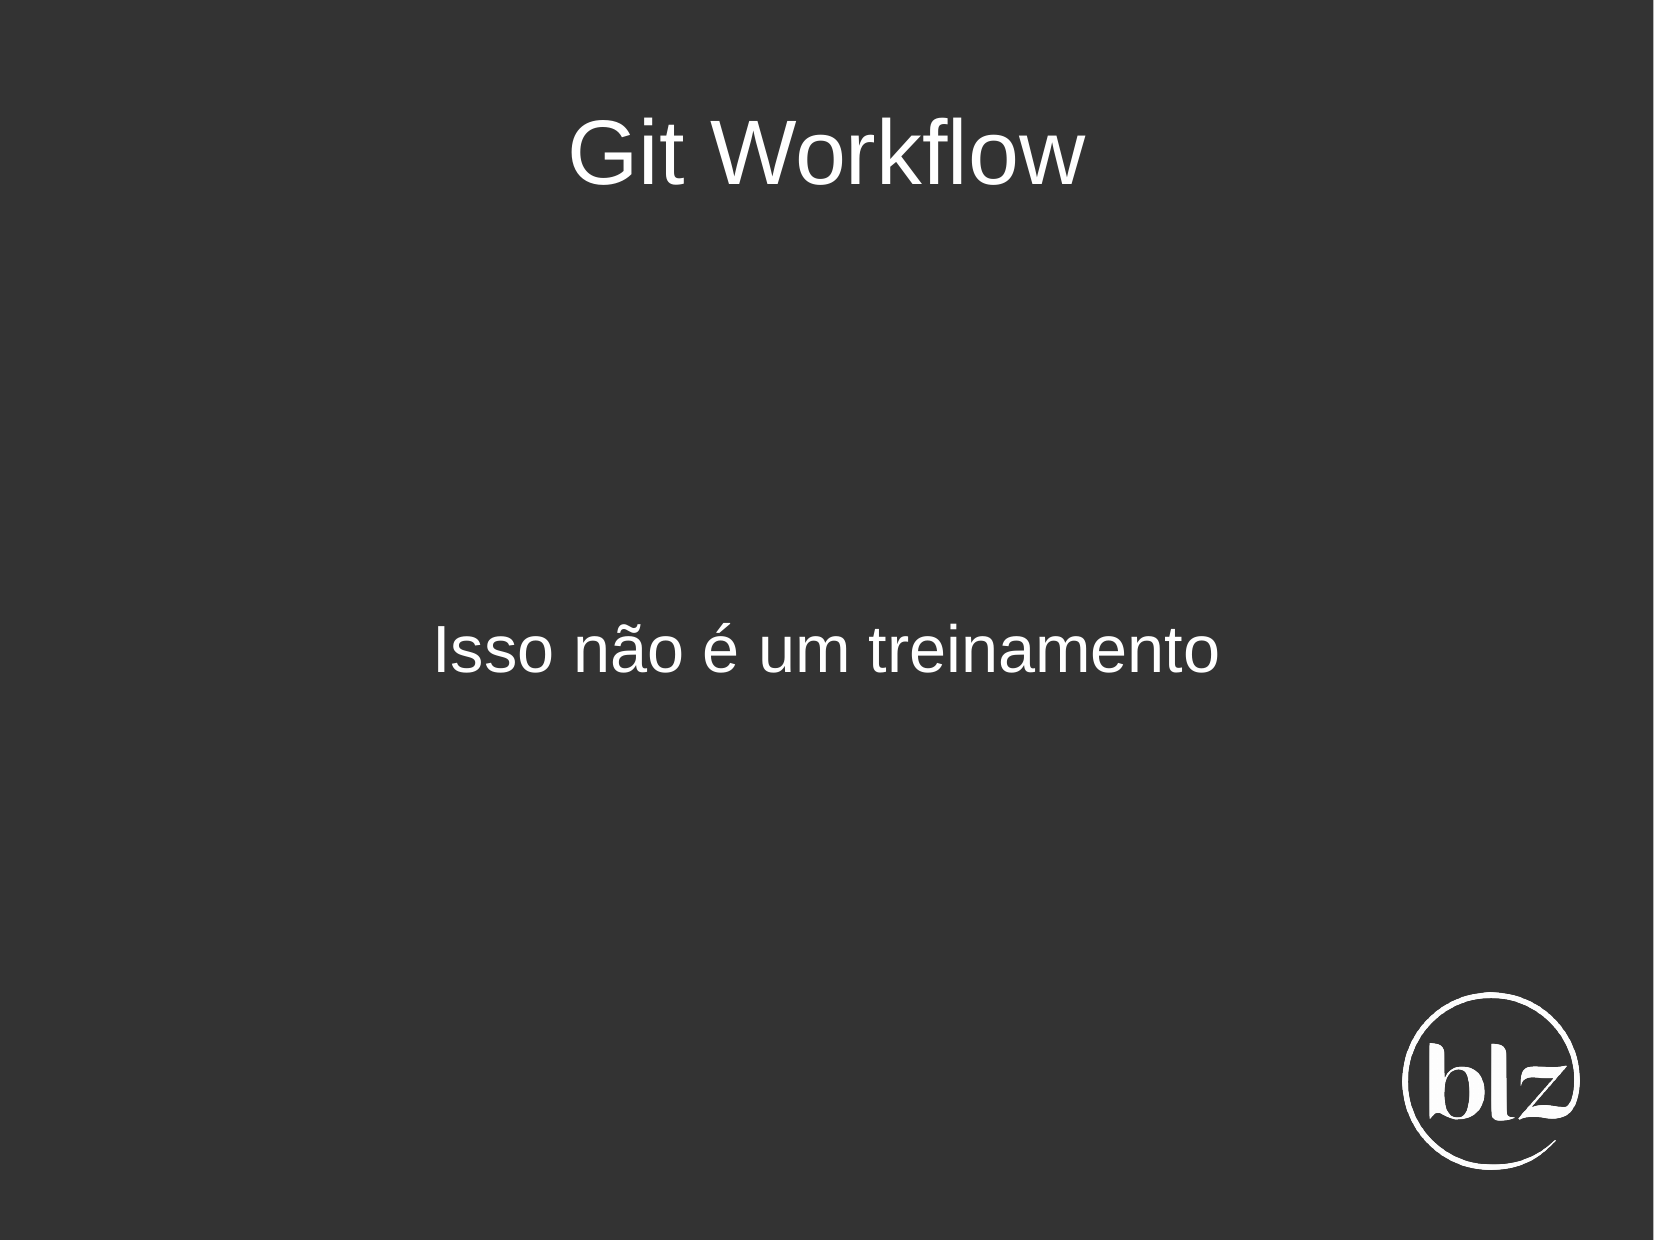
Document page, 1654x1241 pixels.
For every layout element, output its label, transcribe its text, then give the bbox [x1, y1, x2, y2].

picture [1402, 992, 1580, 1170]
subtitle Isso não é um treinamento [82, 290, 1571, 1010]
title Git Workflow [82, 49, 1571, 257]
